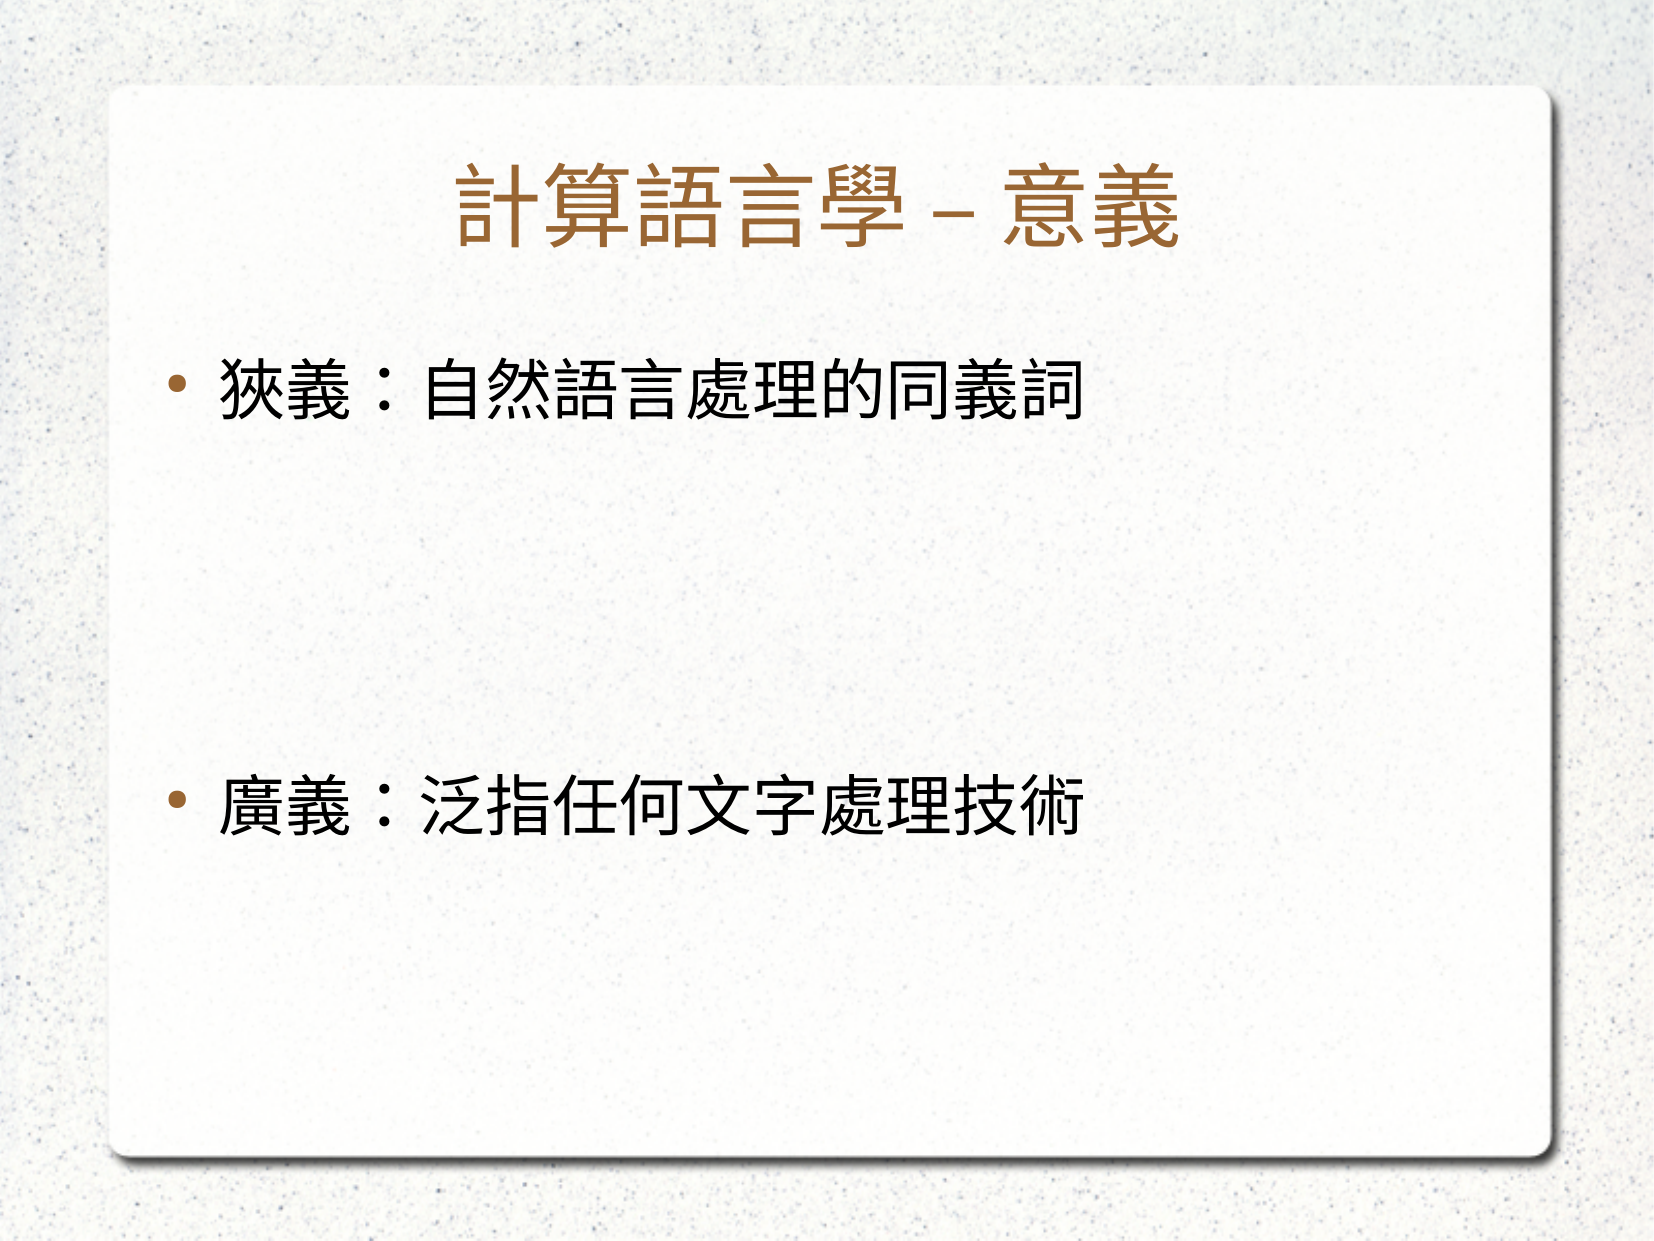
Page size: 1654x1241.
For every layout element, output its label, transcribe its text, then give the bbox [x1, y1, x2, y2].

list 狹義：自然語言處理的同義詞 廣義：泛指任何文字處理技術 [147, 336, 1506, 1042]
picture [0, 0, 1654, 1241]
title 計算語言學 – 意義 [118, 96, 1536, 304]
